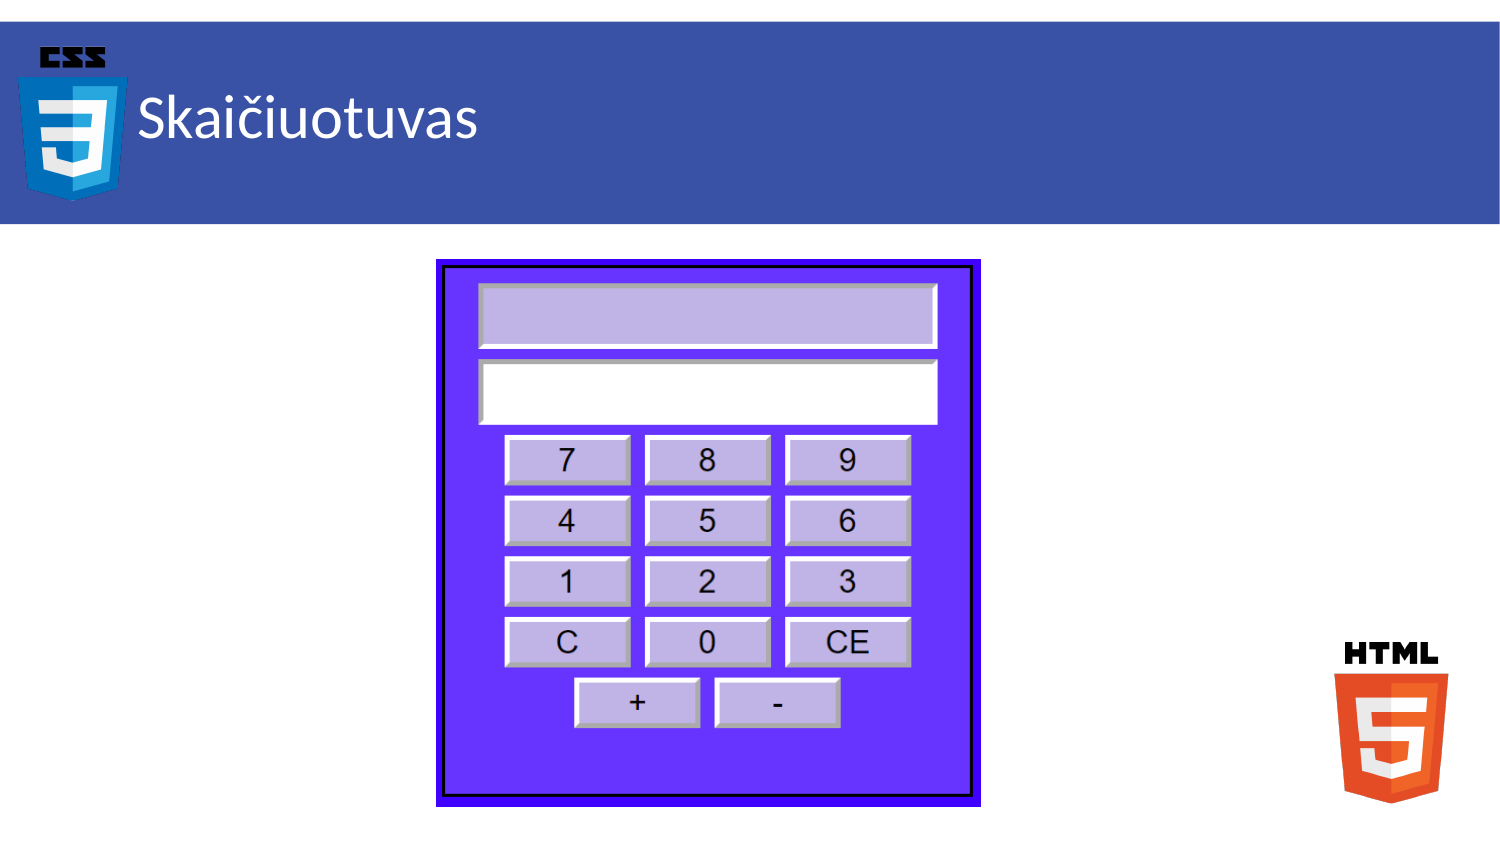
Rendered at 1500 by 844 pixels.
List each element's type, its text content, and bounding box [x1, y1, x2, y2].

title Skaičiuotuvas [128, 72, 1500, 167]
picture [17, 46, 128, 201]
picture [436, 259, 981, 807]
picture [1334, 641, 1449, 804]
